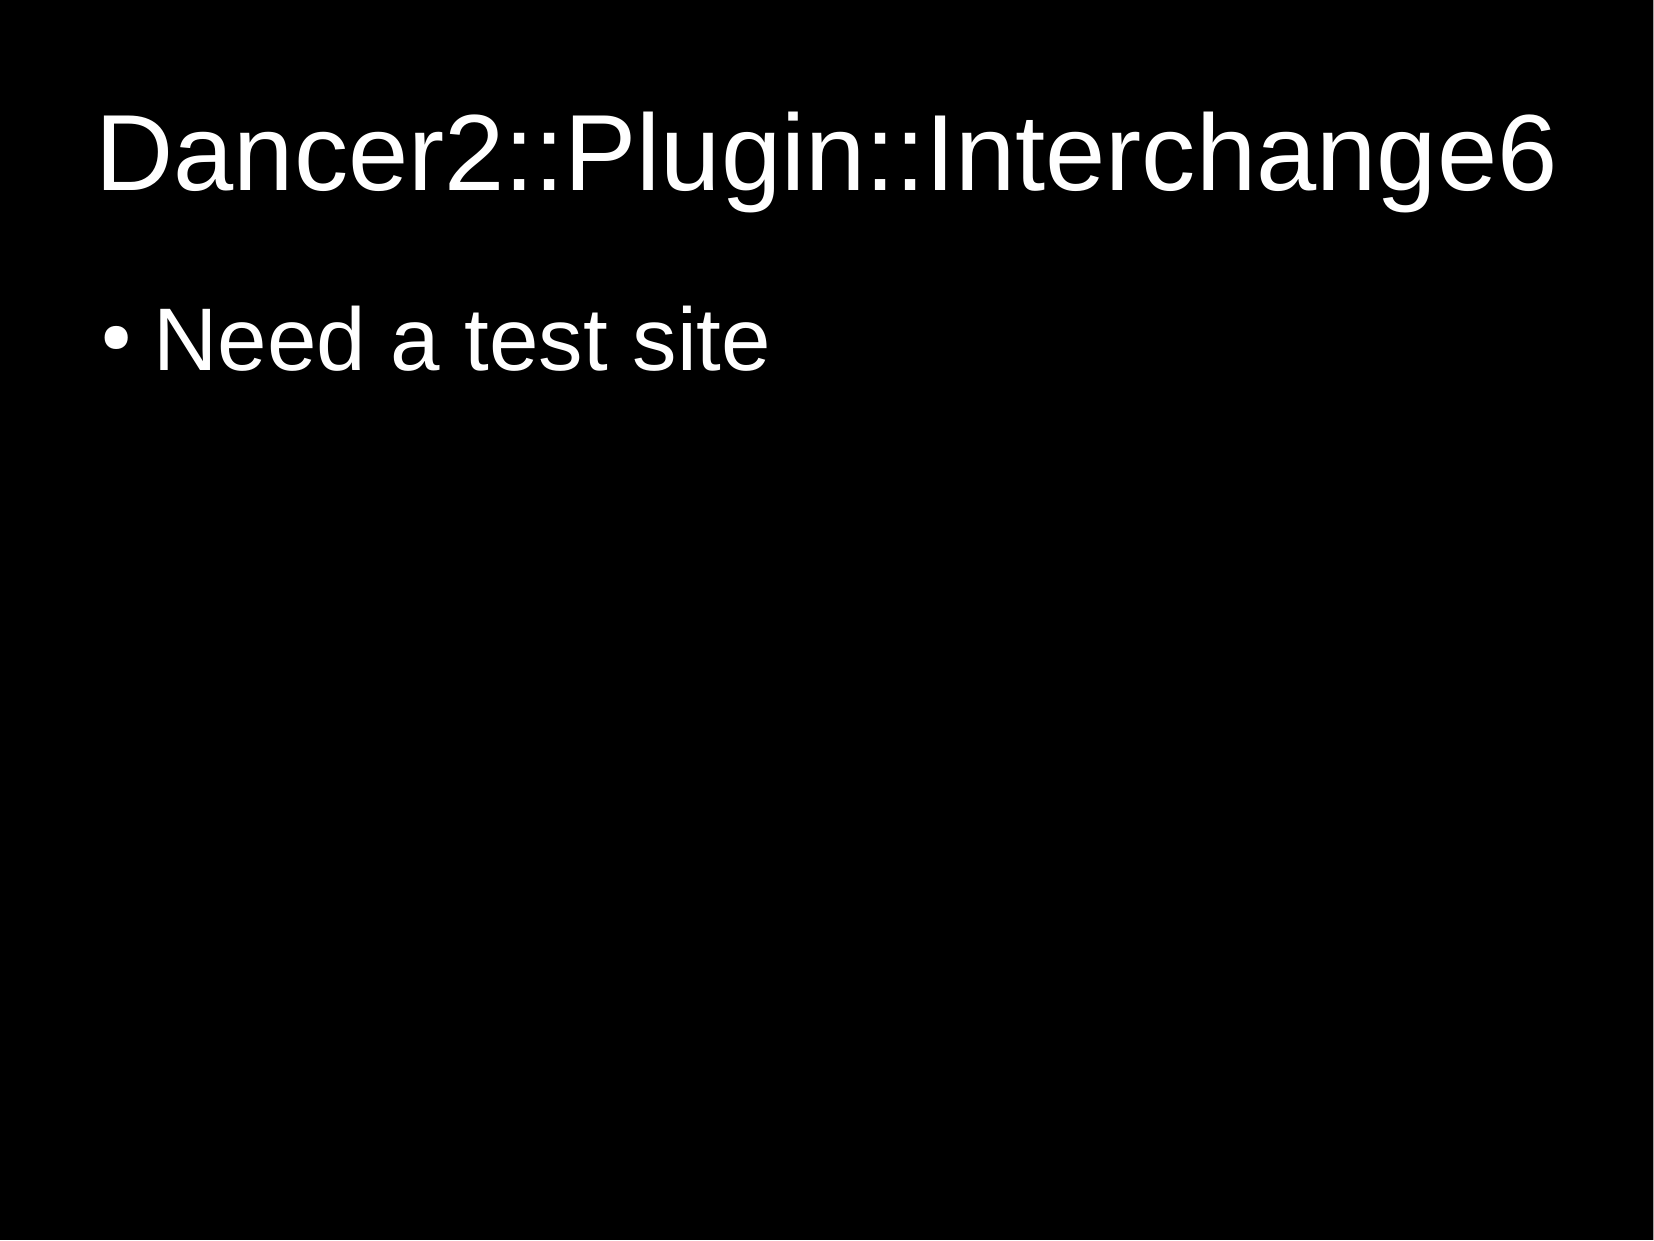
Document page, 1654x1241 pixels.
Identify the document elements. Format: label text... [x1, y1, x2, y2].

list Need a test site [82, 290, 1571, 1010]
title Dancer2::Plugin::Interchange6 [82, 49, 1571, 257]
